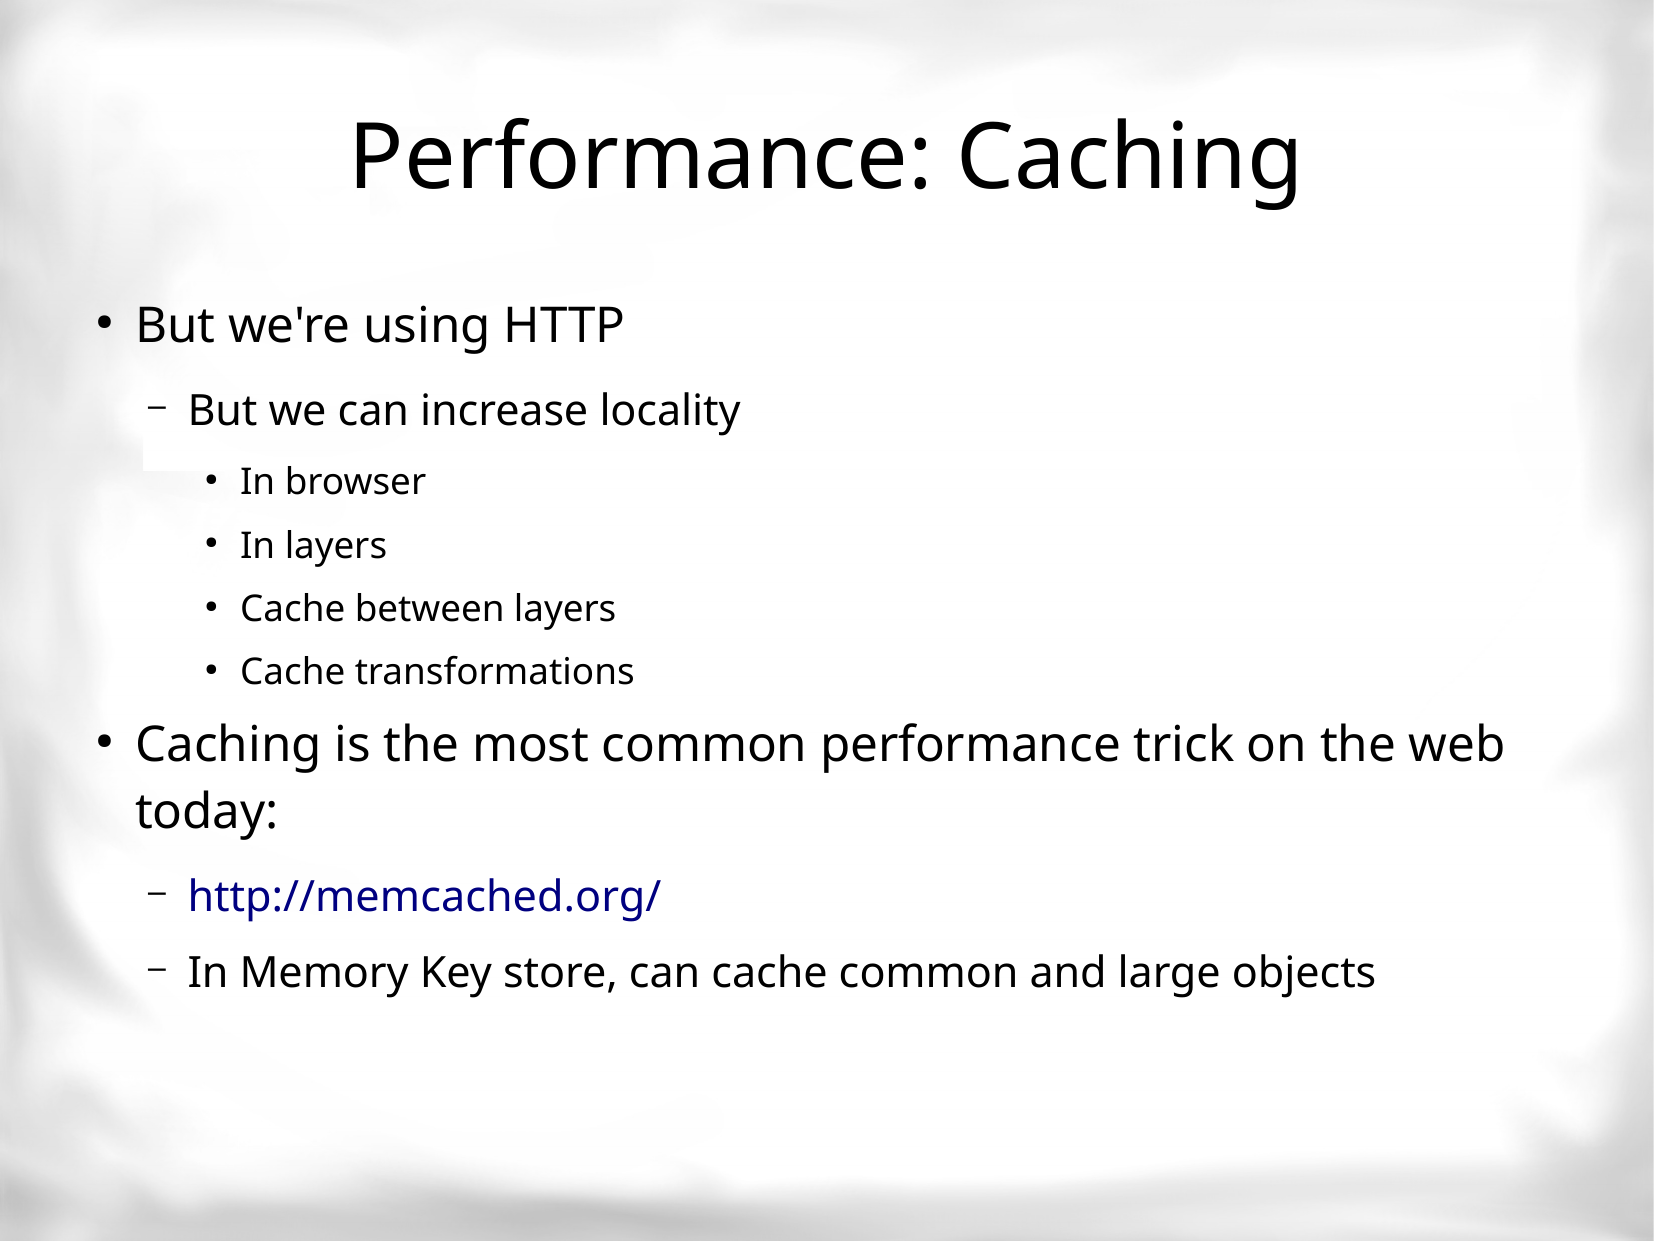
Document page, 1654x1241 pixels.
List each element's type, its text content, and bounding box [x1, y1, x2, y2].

title Performance: Caching [82, 49, 1571, 257]
picture [0, 0, 1654, 1241]
list But we're using HTTP But we can increase locality In browser In layers Cache between layers Cache transformations Caching is the most common performance trick on the web today: http://memcached.org/ In Memory Key store, can cache common and large objects [82, 290, 1571, 1010]
